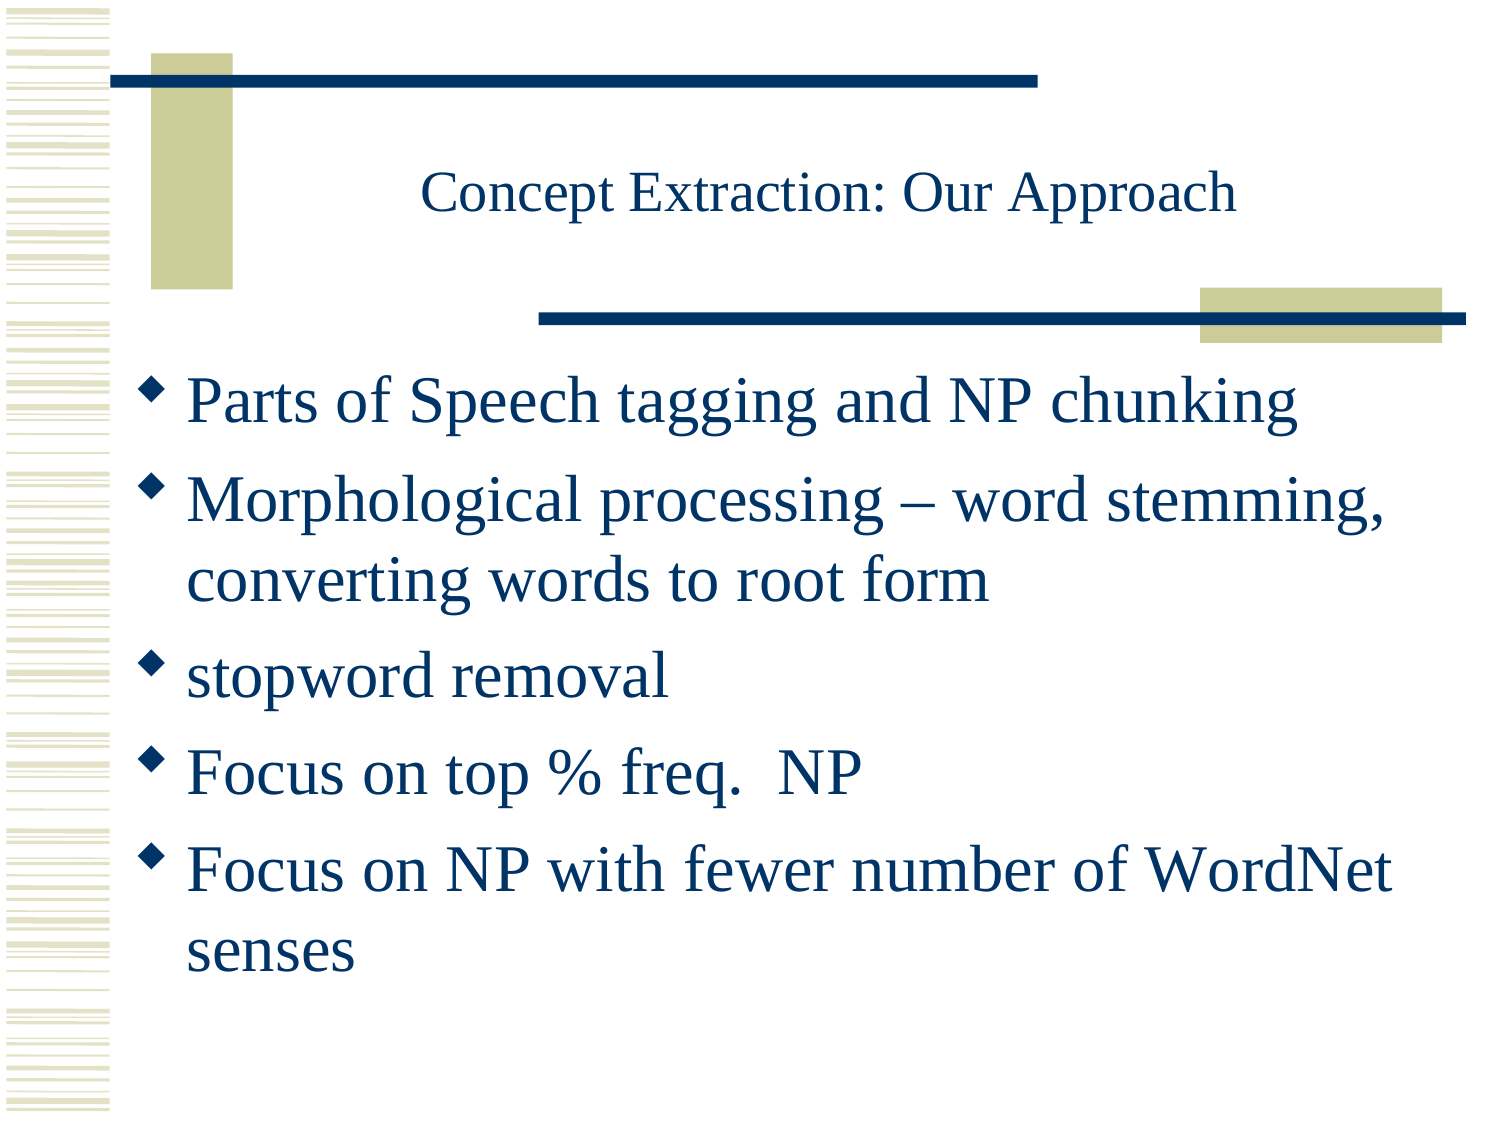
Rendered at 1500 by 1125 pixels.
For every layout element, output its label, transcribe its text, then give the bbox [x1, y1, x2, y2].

title Concept Extraction: Our Approach [224, 86, 1434, 301]
list Parts of Speech tagging and NP chunking Morphological processing – word stemming, converting words to root form stopword removal Focus on top % freq. NP Focus on NP with fewer number of WordNet senses [132, 363, 1437, 1059]
